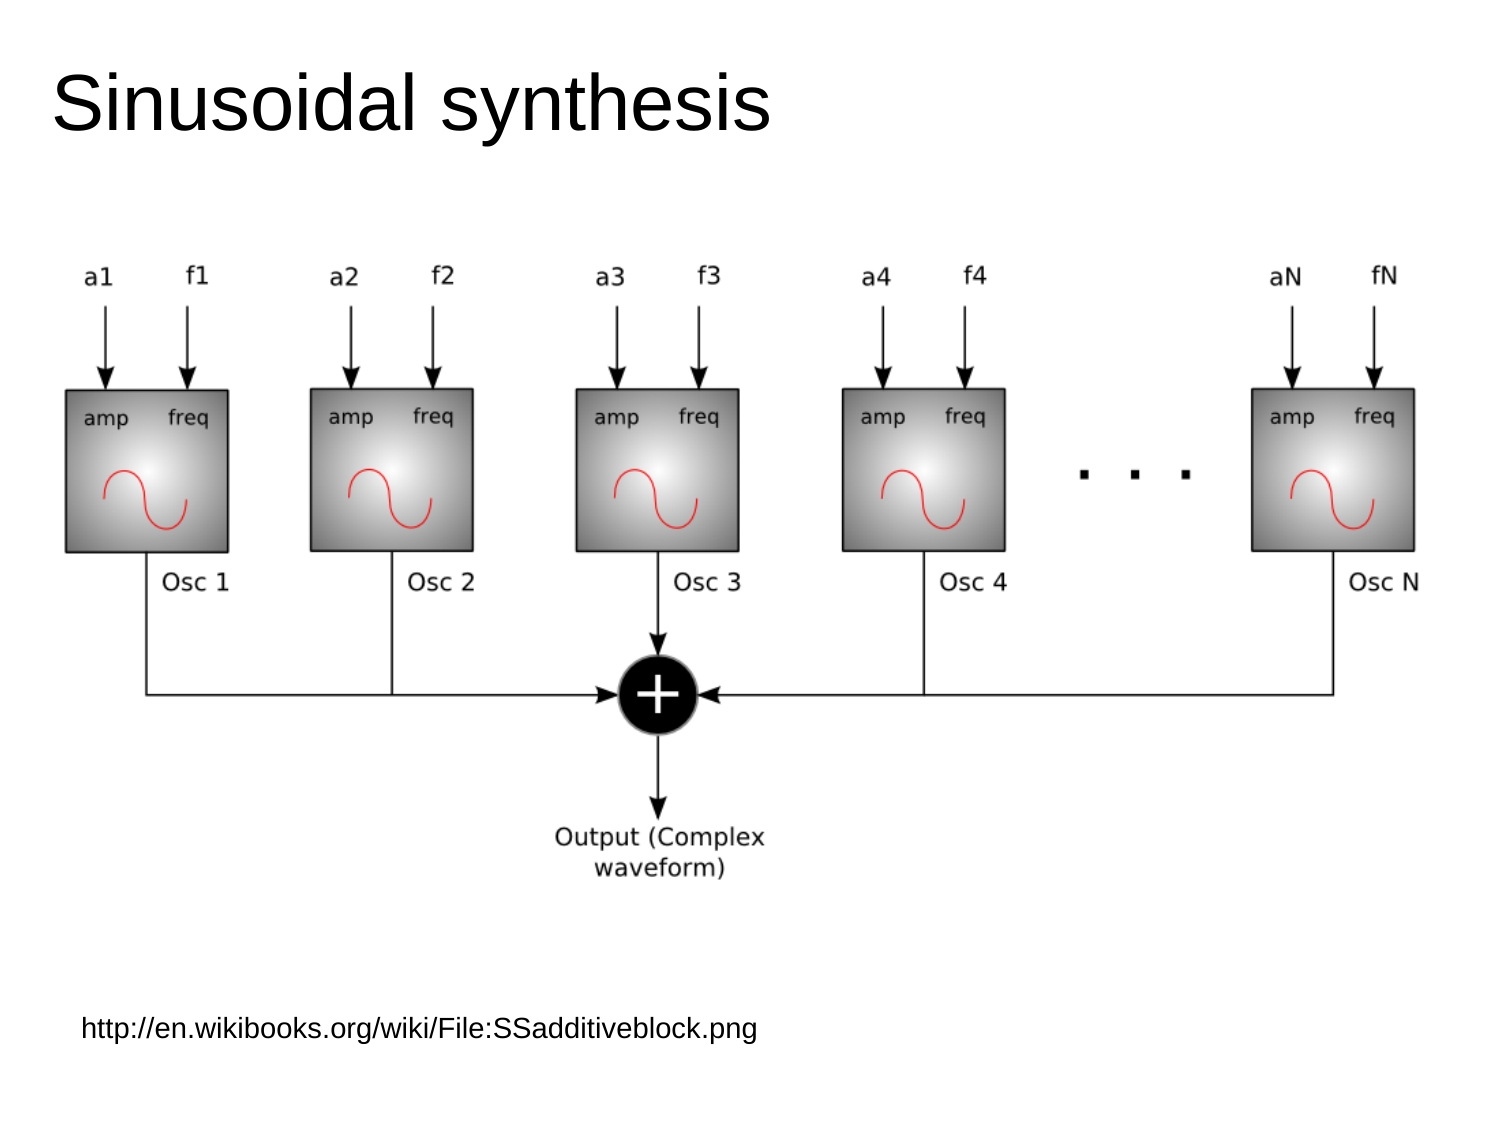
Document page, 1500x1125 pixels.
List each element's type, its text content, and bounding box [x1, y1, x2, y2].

picture [32, 218, 1468, 907]
title Sinusoidal synthesis [51, 9, 1402, 198]
text_box http://en.wikibooks.org/wiki/File:SSadditiveblock.png [66, 1005, 771, 1053]
